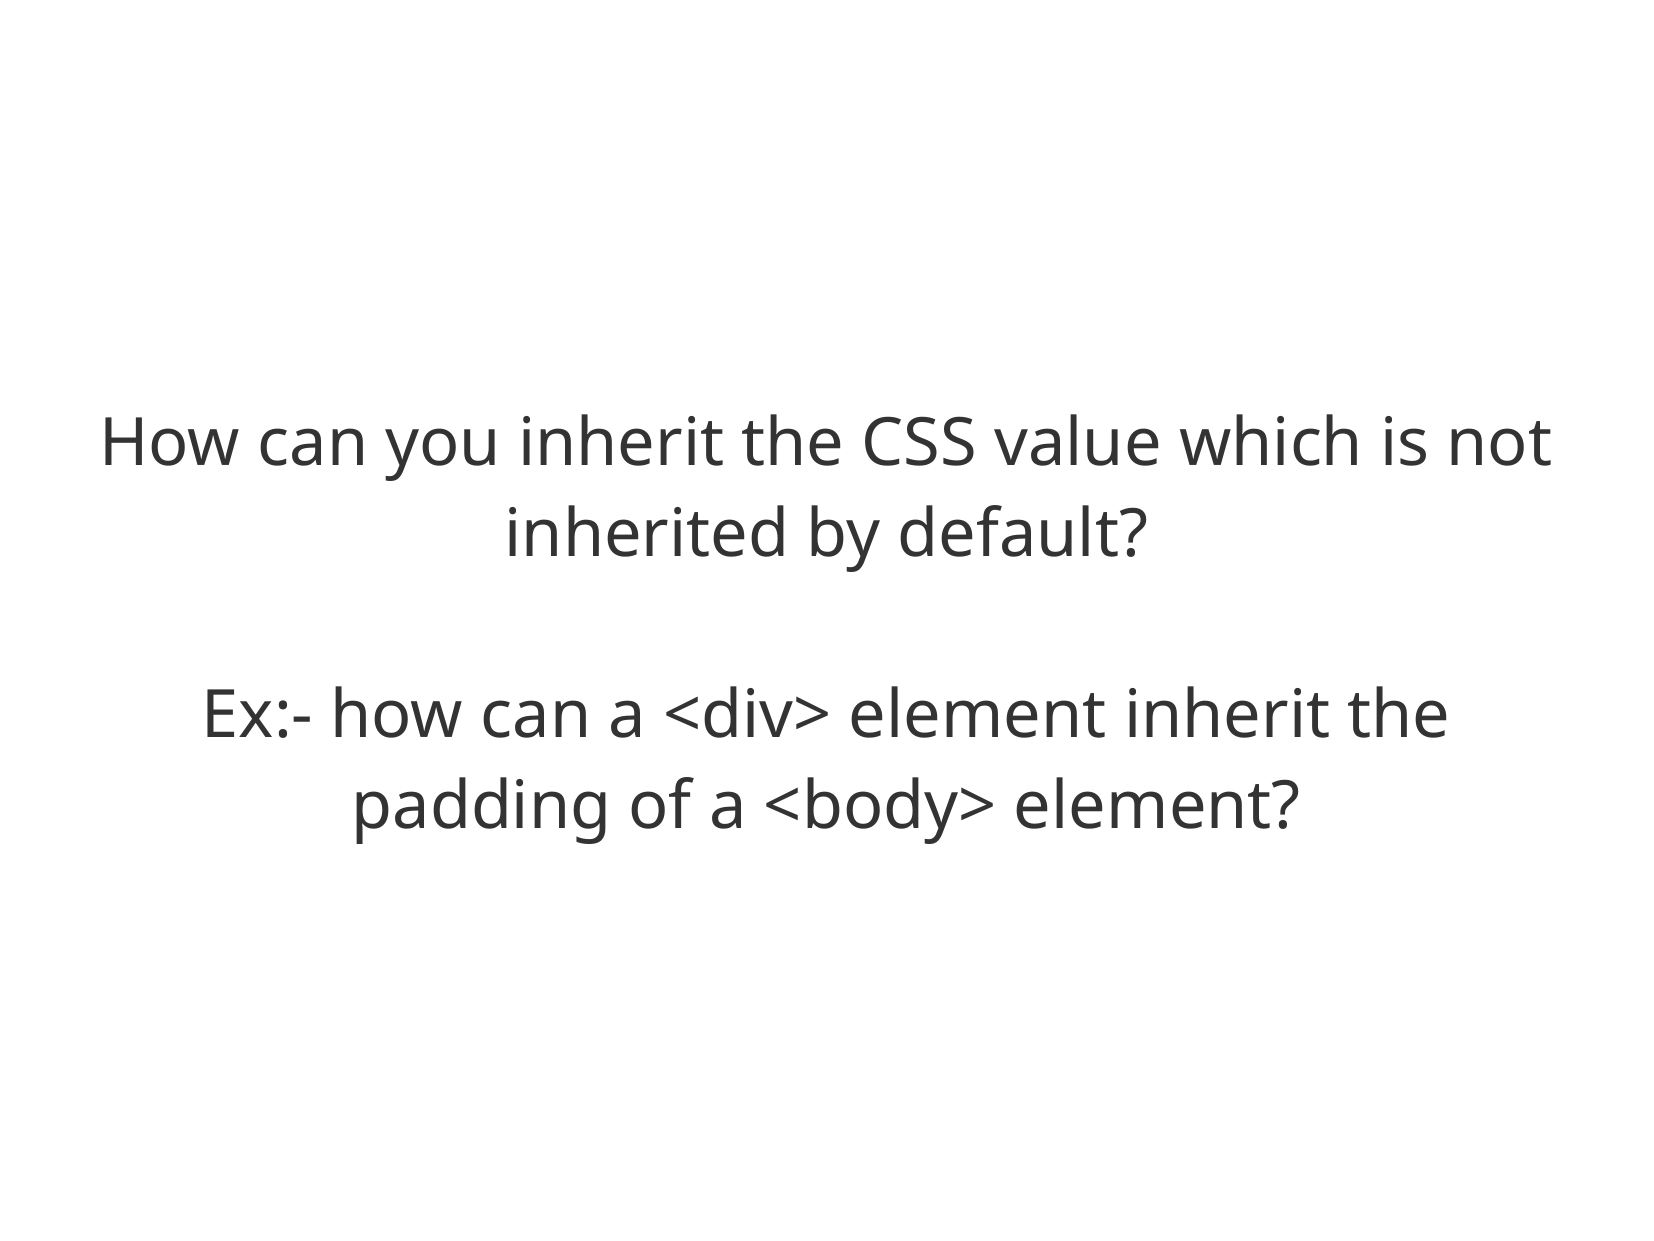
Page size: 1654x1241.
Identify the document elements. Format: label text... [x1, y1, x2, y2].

subtitle How can you inherit the CSS value which is not inherited by default? Ex:- how can a <div> element inherit the padding of a <body> element? [82, 49, 1571, 1193]
